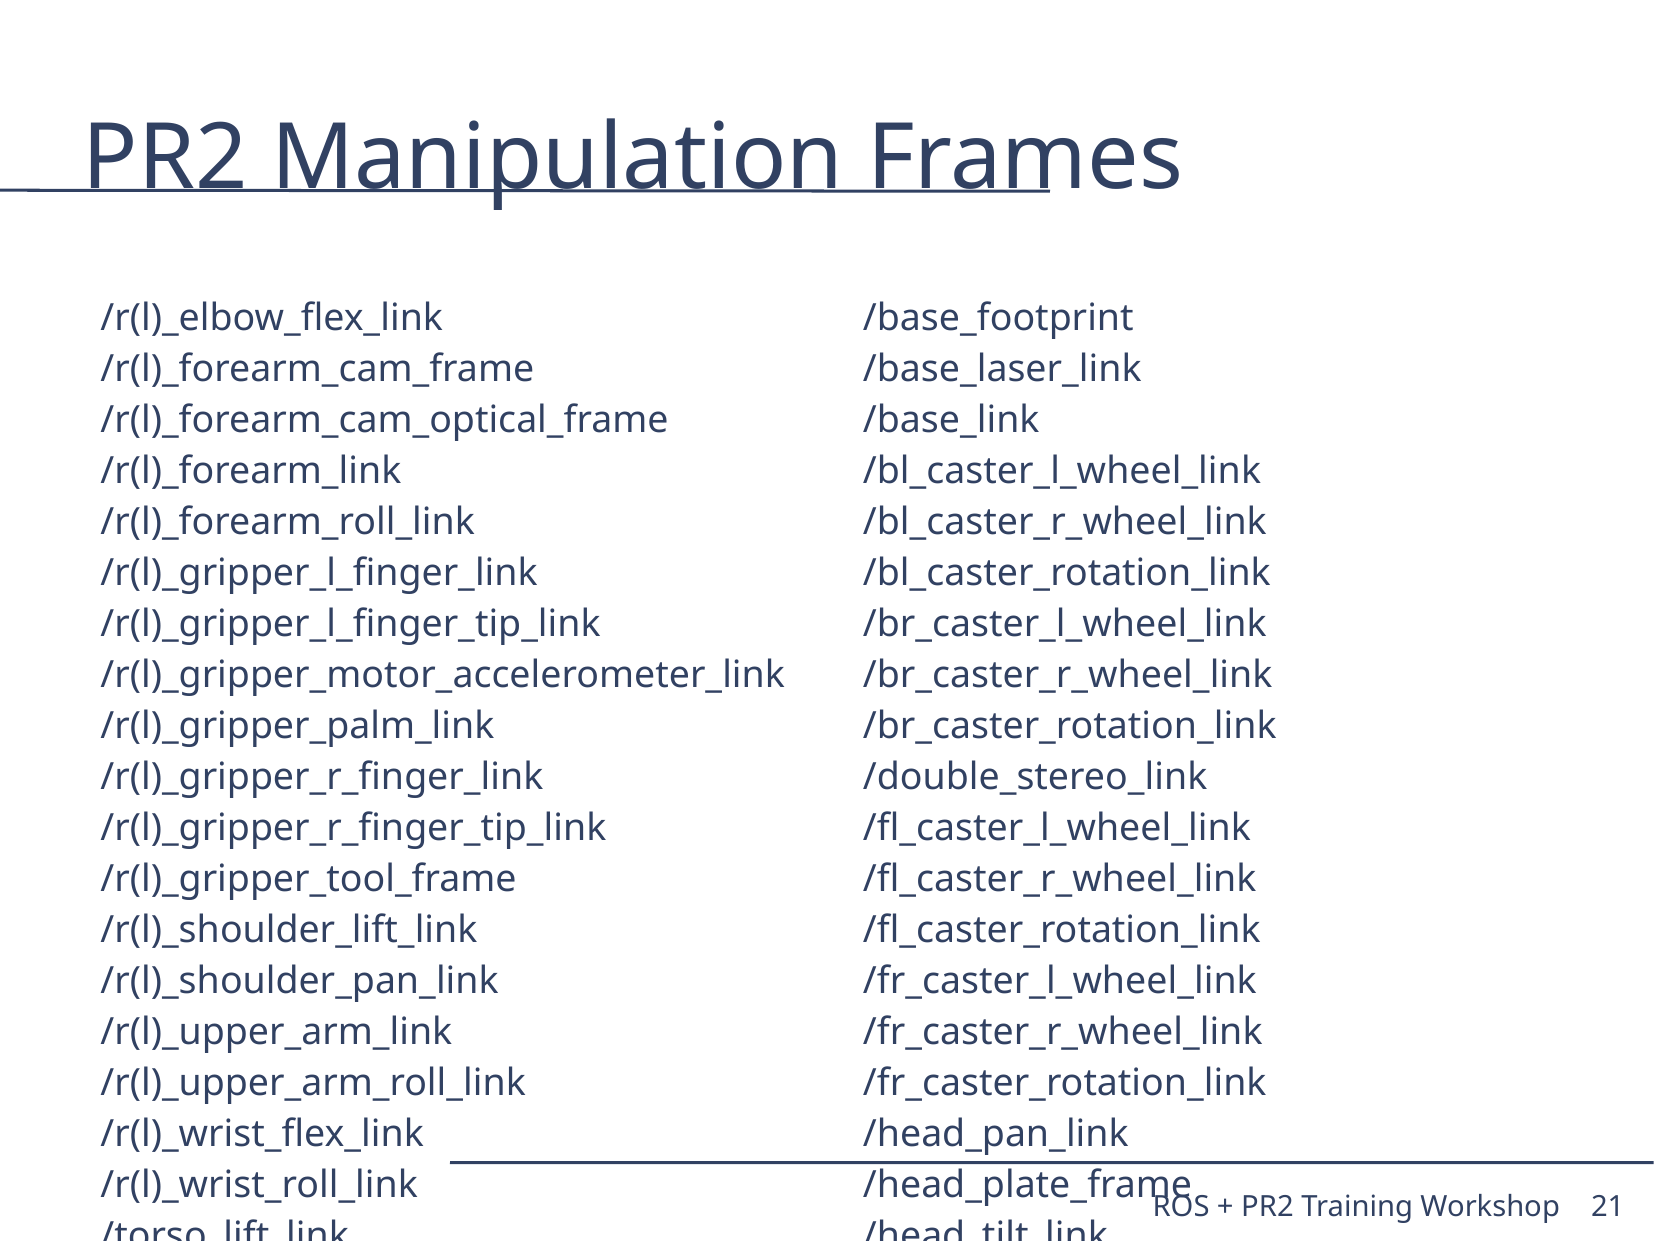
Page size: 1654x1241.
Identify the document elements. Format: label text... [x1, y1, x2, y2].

list /base_footprint /base_laser_link /base_link /bl_caster_l_wheel_link /bl_caster_r_wheel_link /bl_caster_rotation_link /br_caster_l_wheel_link /br_caster_r_wheel_link /br_caster_rotation_link /double_stereo_link /fl_caster_l_wheel_link /fl_caster_r_wheel_link /fl_caster_rotation_link /fr_caster_l_wheel_link /fr_caster_r_wheel_link /fr_caster_rotation_link /head_pan_link /head_plate_frame /head_tilt_link [845, 290, 1572, 1109]
list /r(l)_elbow_flex_link /r(l)_forearm_cam_frame /r(l)_forearm_cam_optical_frame /r(l)_forearm_link /r(l)_forearm_roll_link /r(l)_gripper_l_finger_link /r(l)_gripper_l_finger_tip_link /r(l)_gripper_motor_accelerometer_link /r(l)_gripper_palm_link /r(l)_gripper_r_finger_link /r(l)_gripper_r_finger_tip_link /r(l)_gripper_tool_frame /r(l)_shoulder_lift_link /r(l)_shoulder_pan_link /r(l)_upper_arm_link /r(l)_upper_arm_roll_link /r(l)_wrist_flex_link /r(l)_wrist_roll_link /torso_lift_link [82, 290, 809, 1109]
title PR2 Manipulation Frames [82, 49, 1571, 257]
